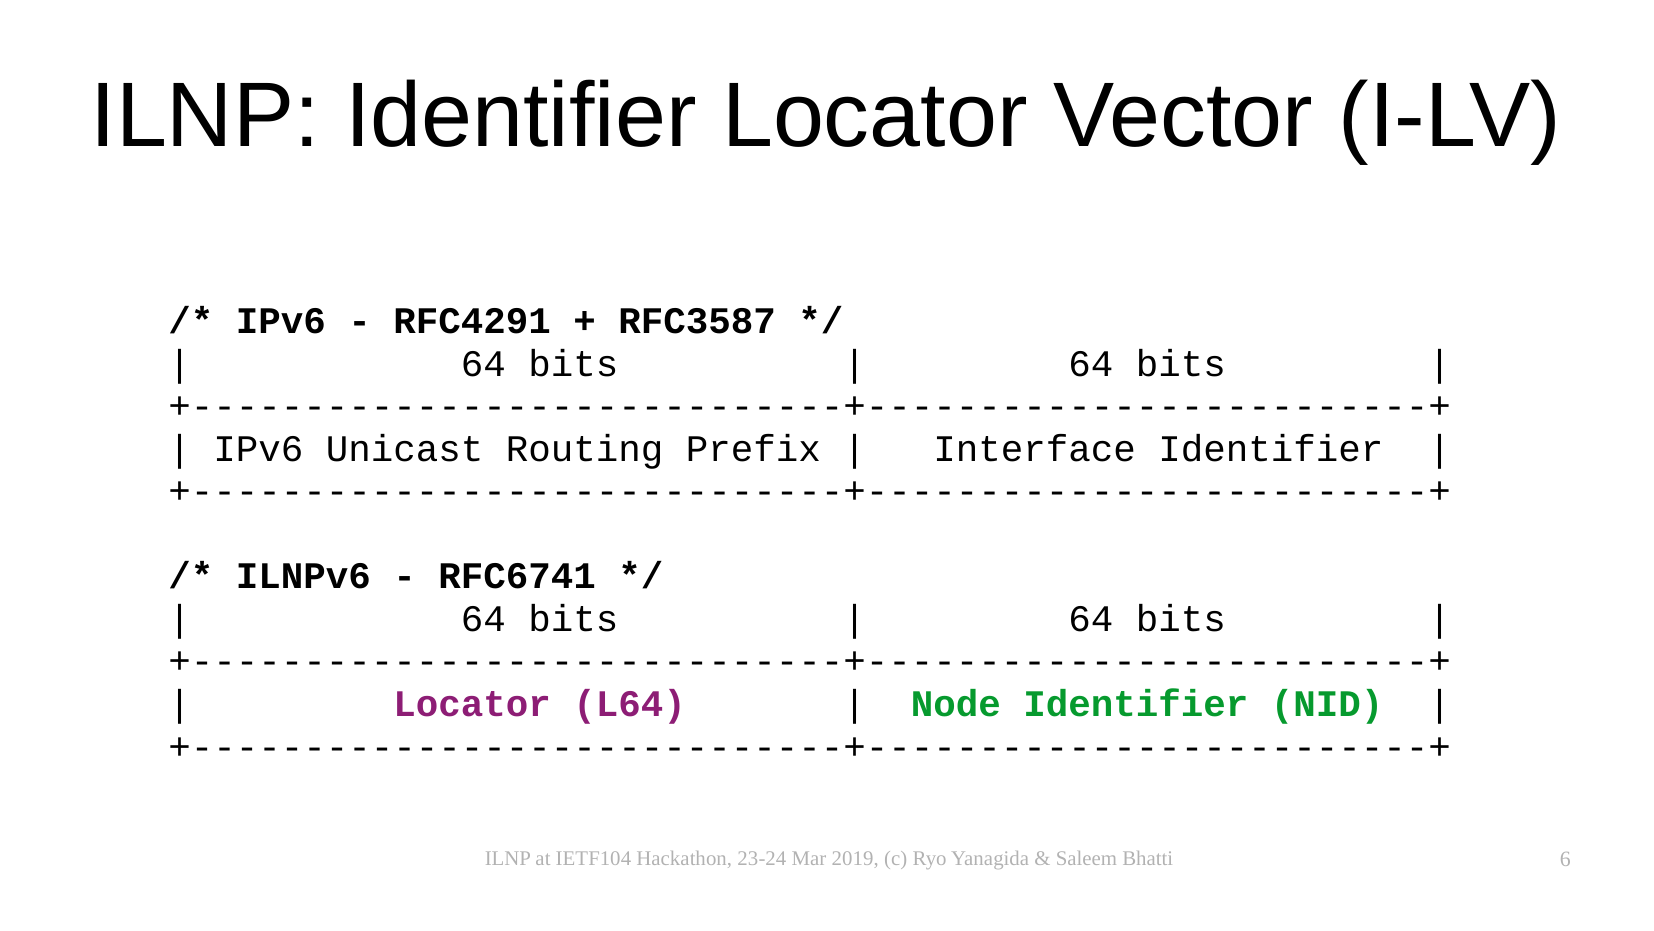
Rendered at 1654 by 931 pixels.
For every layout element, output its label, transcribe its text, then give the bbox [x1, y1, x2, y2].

title ILNP: Identifier Locator Vector (I-LV) [82, 37, 1571, 193]
text_box /* IPv6 - RFC4291 + RFC3587 */ | 64 bits | 64 bits | +-----------------------------+-------------------------+ | IPv6 Unicast Routing Prefix | Interface Identifier | +-----------------------------+-------------------------+ /* ILNPv6 - RFC6741 */ | 64 bits | 64 bits | +-----------------------------+-------------------------+ | Locator (L64) | Node Identifier (NID) | +-----------------------------+-------------------------+ [153, 295, 1466, 778]
